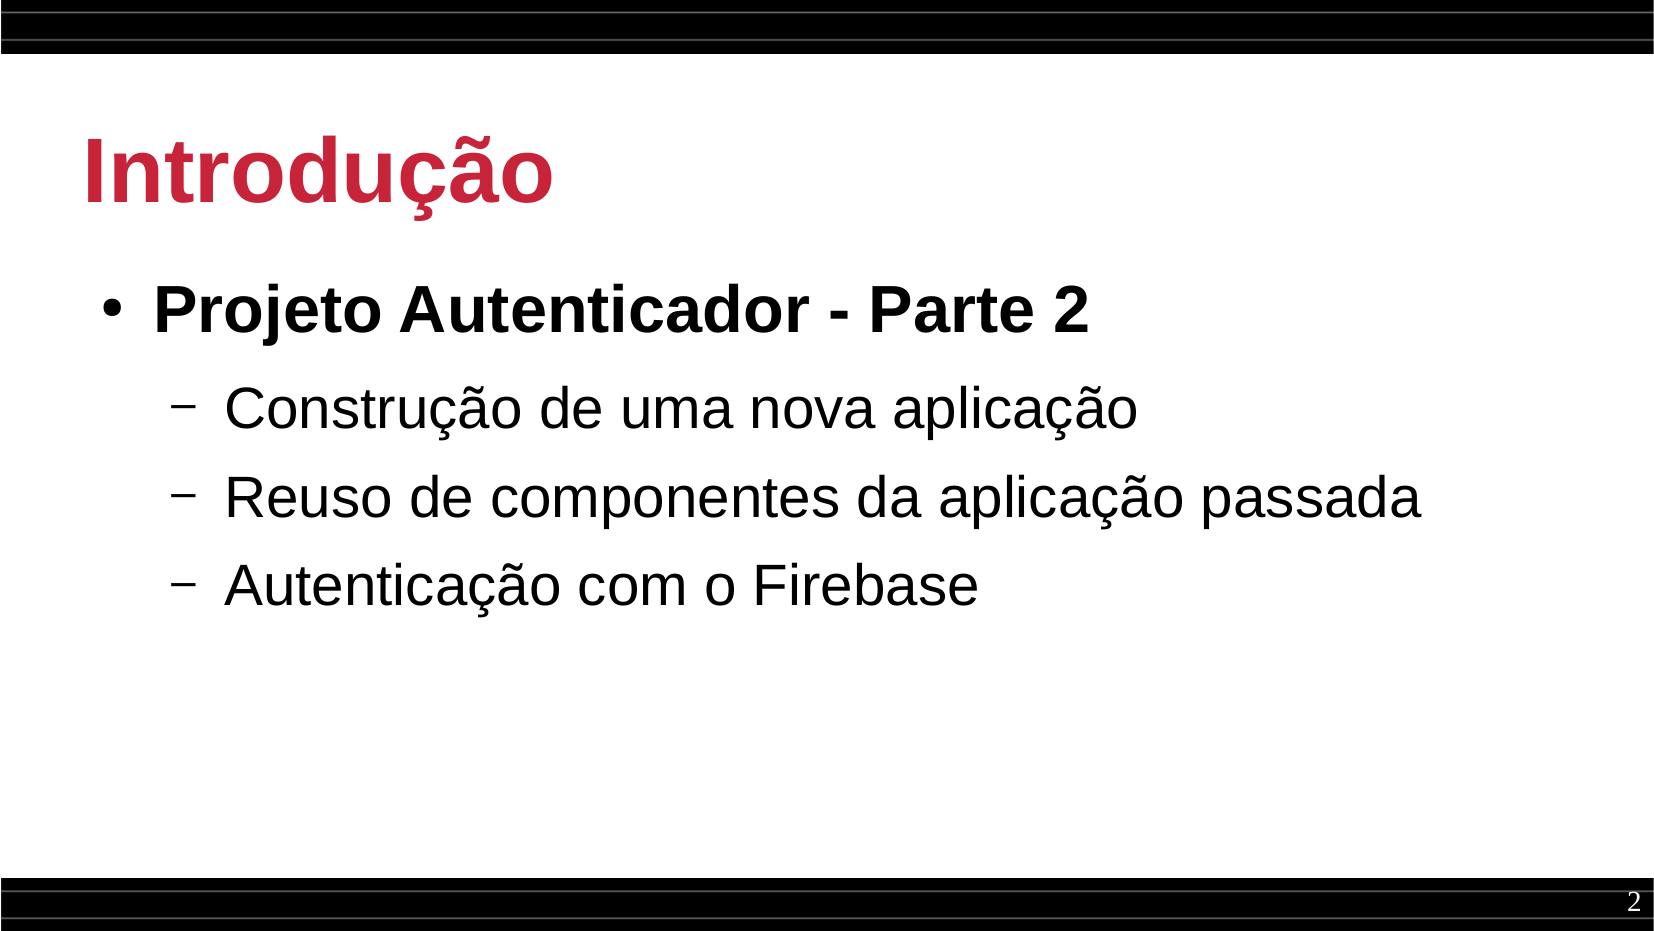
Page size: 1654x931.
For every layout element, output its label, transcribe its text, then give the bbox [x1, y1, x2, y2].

list Projeto Autenticador - Parte 2 Construção de uma nova aplicação Reuso de componentes da aplicação passada Autenticação com o Firebase [82, 271, 1571, 851]
picture [1, 878, 1654, 931]
title Introdução [82, 92, 1571, 249]
picture [1, 0, 1654, 54]
